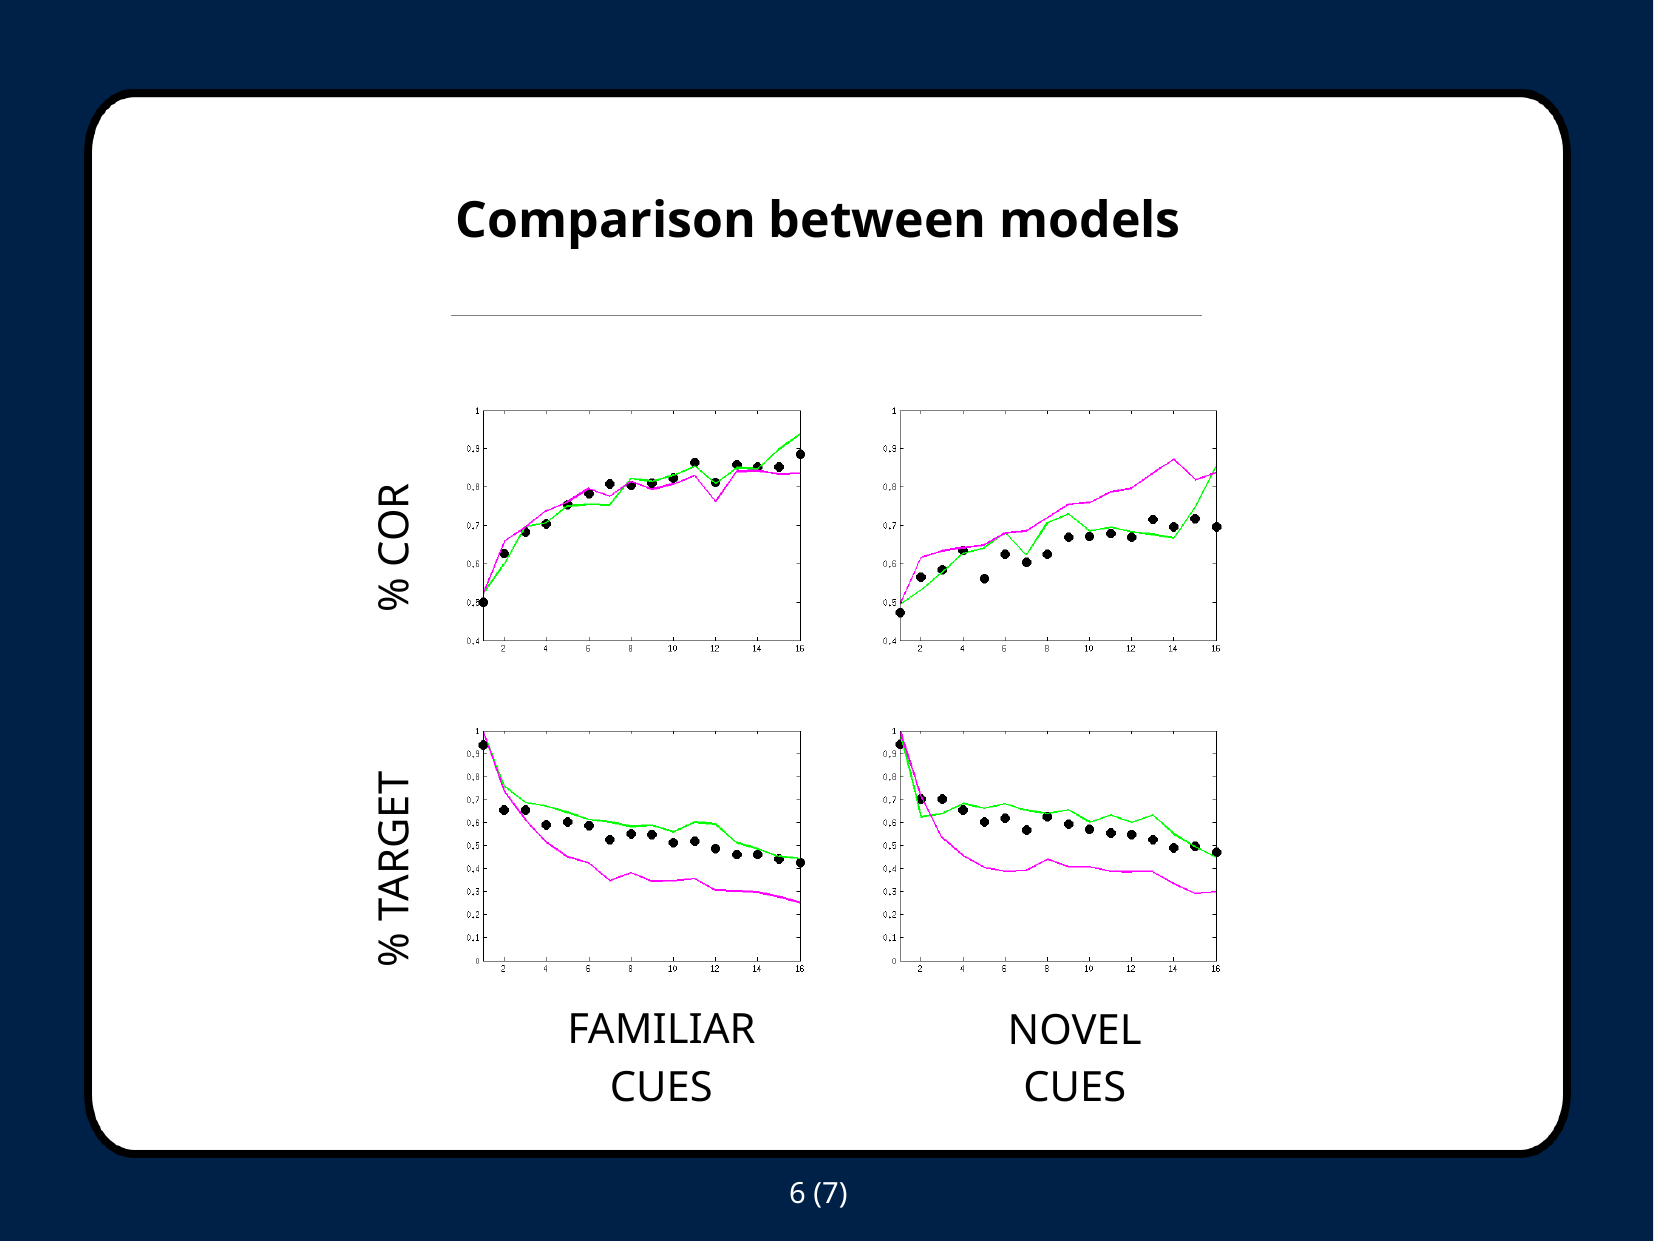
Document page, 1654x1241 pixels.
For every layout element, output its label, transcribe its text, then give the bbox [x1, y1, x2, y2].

title FAMILIAR CUES [557, 1007, 766, 1105]
title 6 (7) [74, 1170, 1562, 1214]
title % COR [367, 440, 417, 613]
title Comparison between models [74, 188, 1562, 247]
title NOVEL CUES [971, 1007, 1179, 1105]
title % TARGET [367, 735, 417, 968]
picture [0, 0, 1654, 1241]
